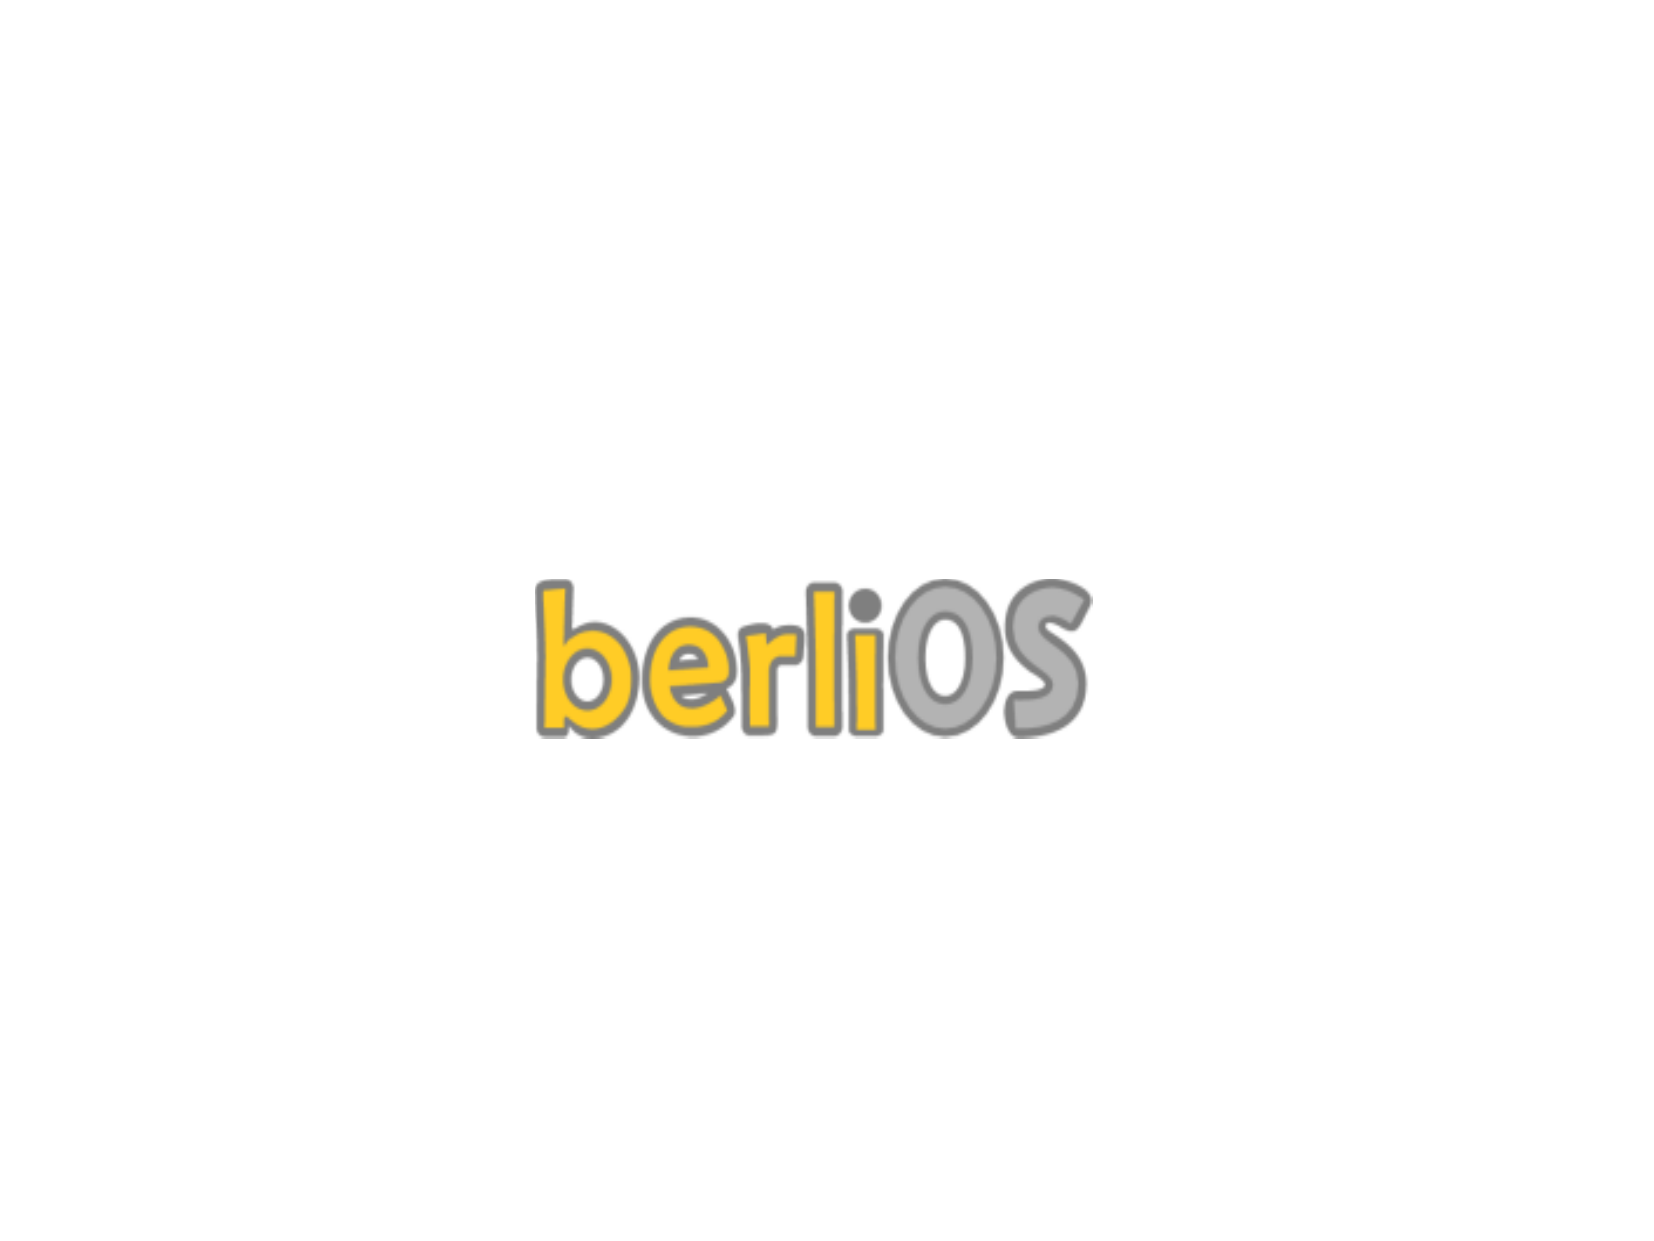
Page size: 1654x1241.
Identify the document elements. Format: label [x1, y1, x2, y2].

picture [535, 579, 1093, 739]
